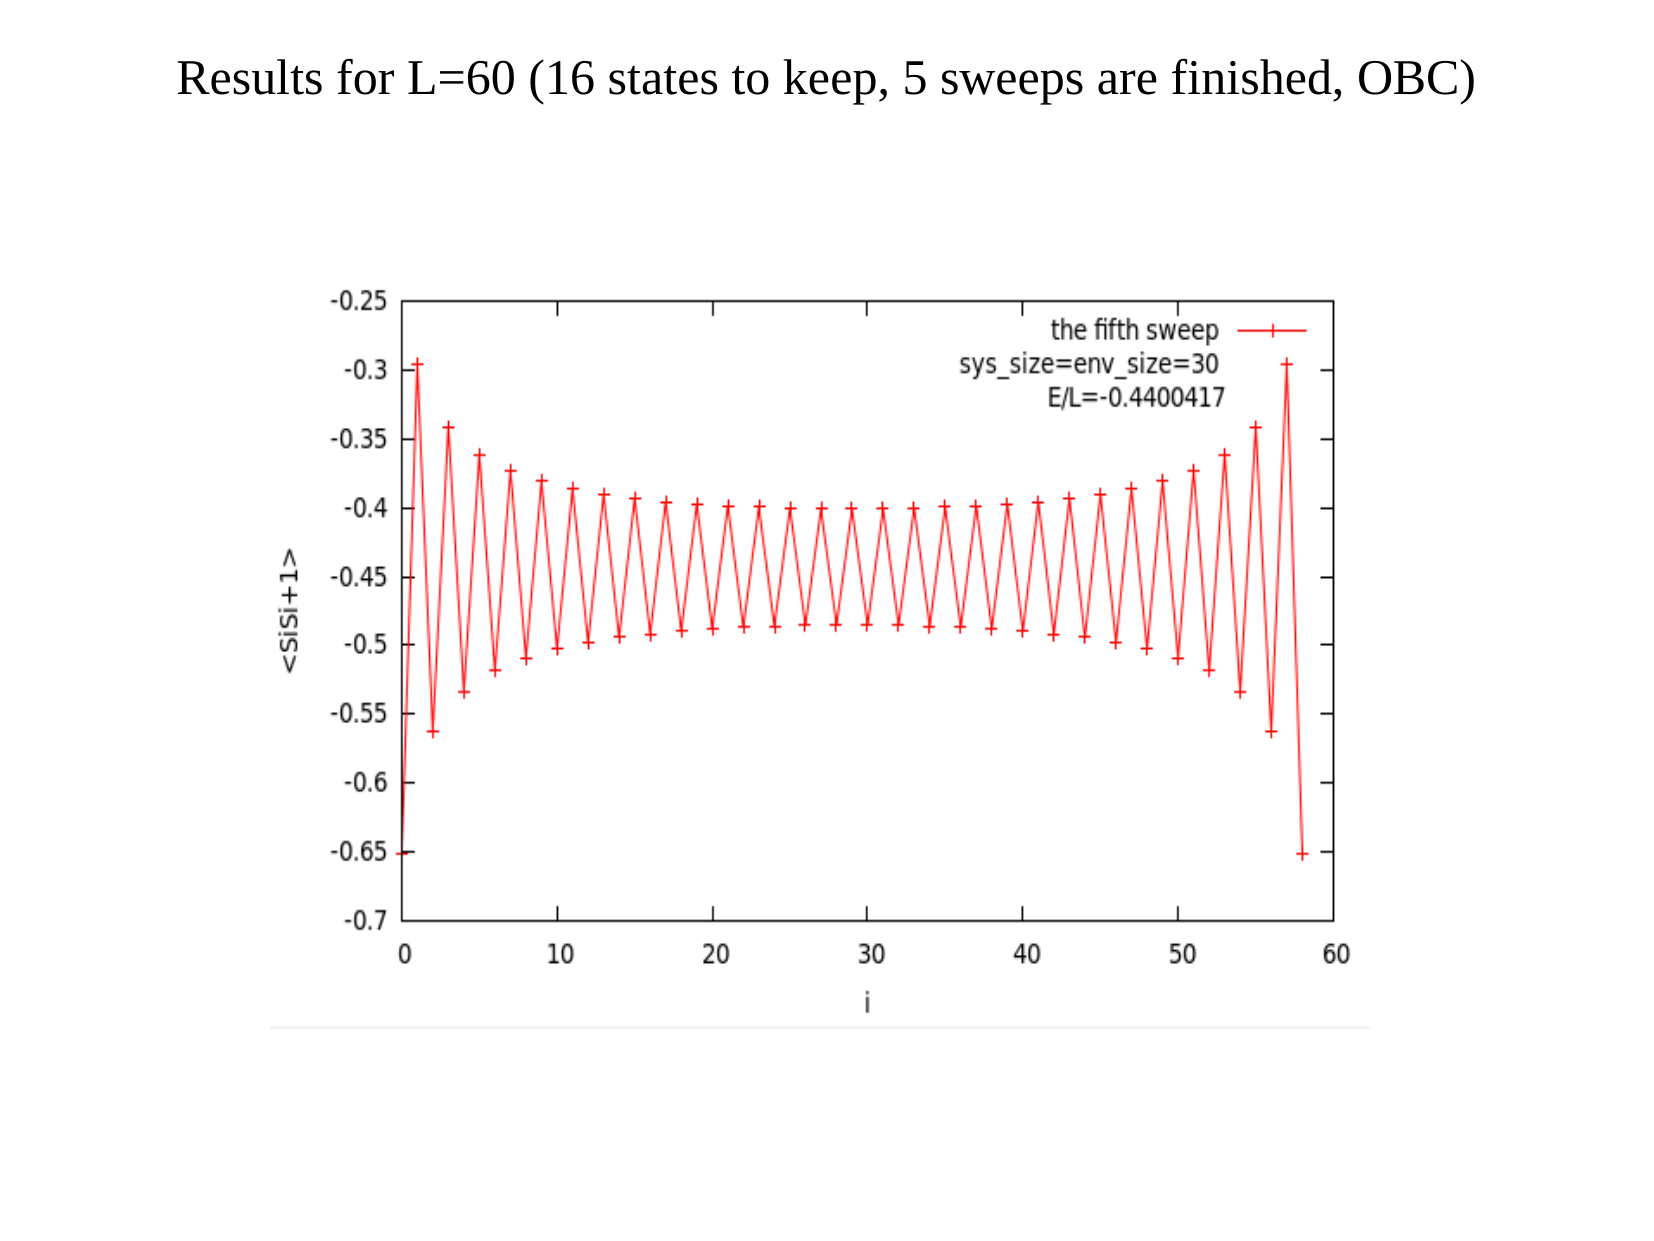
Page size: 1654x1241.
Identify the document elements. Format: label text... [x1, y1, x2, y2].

title Results for L=60 (16 states to keep, 5 sweeps are finished, OBC) [82, 49, 1571, 107]
picture [270, 271, 1371, 1029]
